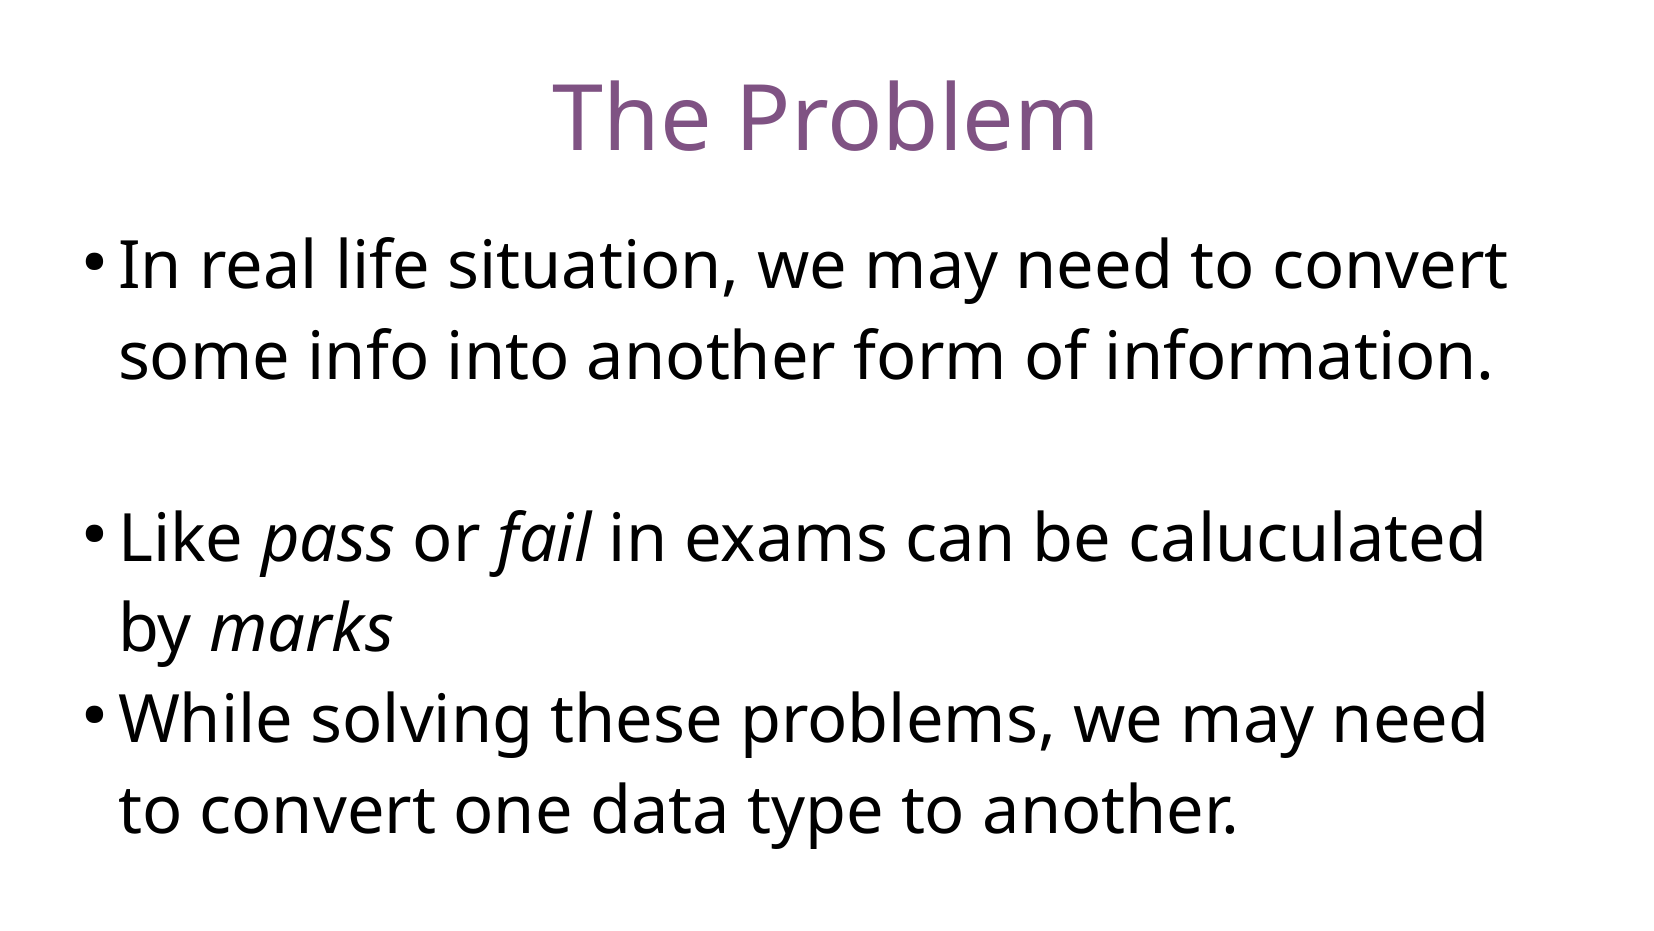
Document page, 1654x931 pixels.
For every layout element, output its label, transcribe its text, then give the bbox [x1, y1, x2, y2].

subtitle In real life situation, we may need to convert some info into another form of information. Like pass or fail in exams can be caluculated by marks While solving these problems, we may need to convert one data type to another. [82, 217, 1571, 817]
title The Problem [82, 37, 1571, 193]
